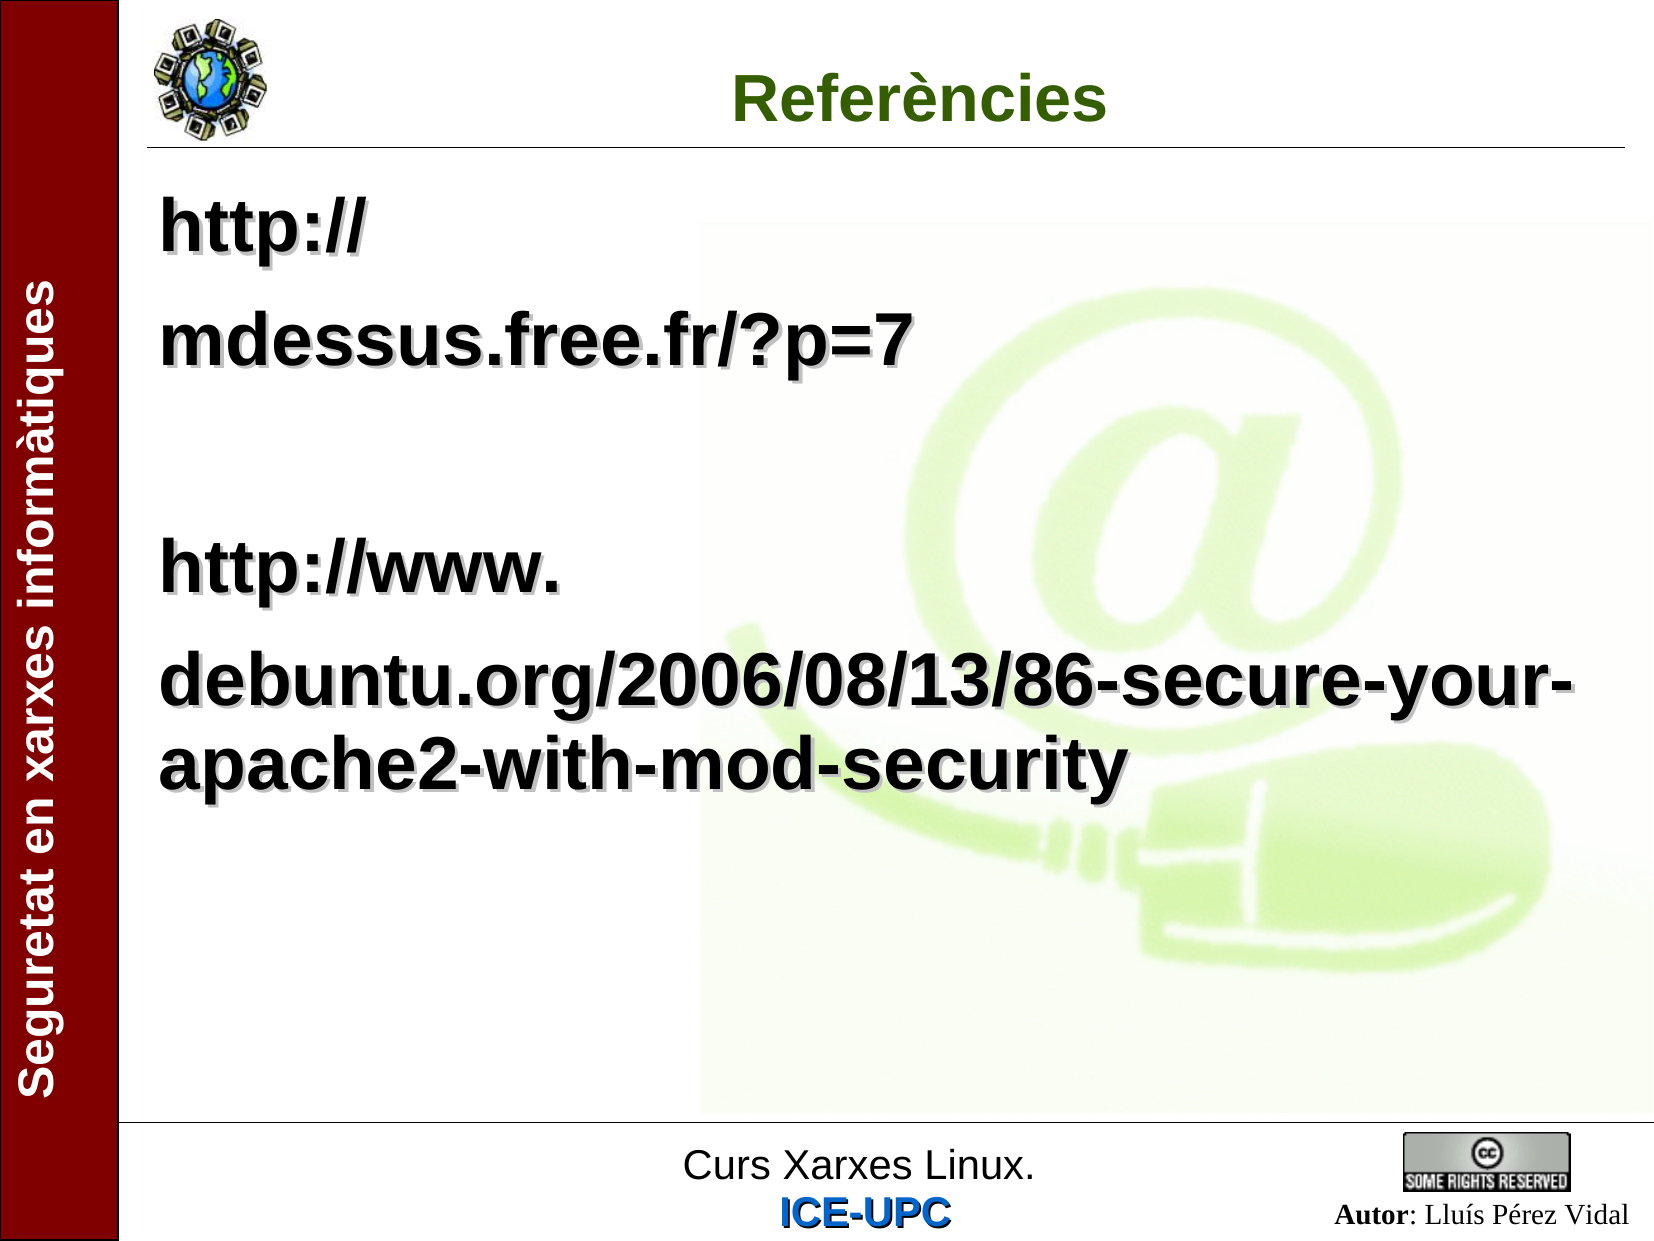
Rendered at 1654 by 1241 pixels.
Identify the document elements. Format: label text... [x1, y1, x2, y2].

picture [700, 217, 1654, 1113]
list http:// mdessus.free.fr/?p=7 http://www. debuntu.org/2006/08/13/86-secure-your-apache2-with-mod-security [158, 183, 1631, 865]
picture [154, 19, 268, 49]
title Referències [129, 49, 1619, 148]
picture [1403, 1132, 1571, 1192]
